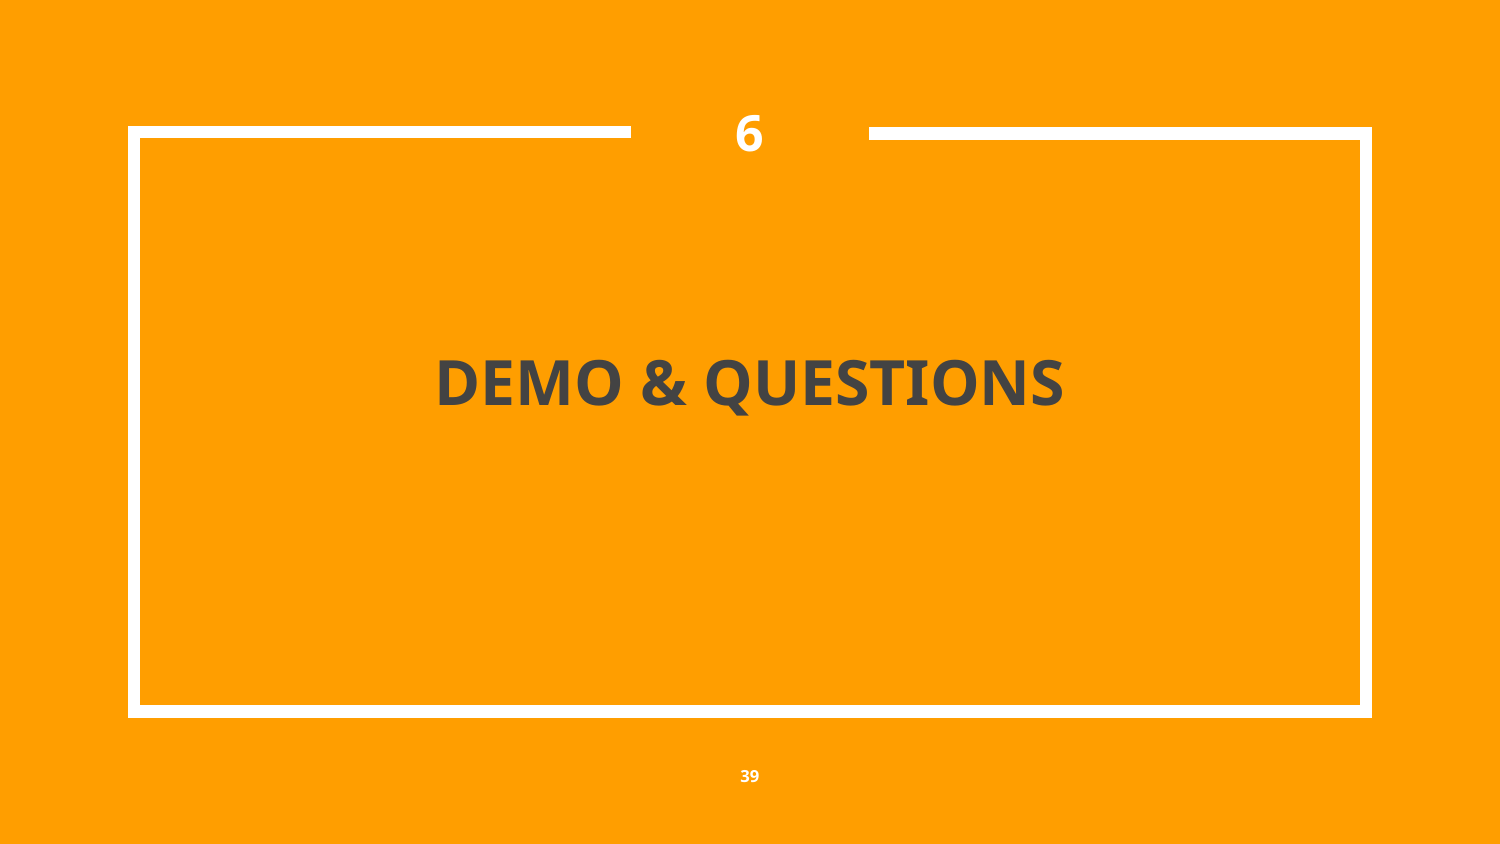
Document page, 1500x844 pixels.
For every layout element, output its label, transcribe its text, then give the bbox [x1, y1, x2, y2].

text_box 6 [633, 86, 867, 178]
slide_number <number> [0, 711, 1500, 844]
title DEMO & QUESTIONS [317, 324, 1183, 433]
